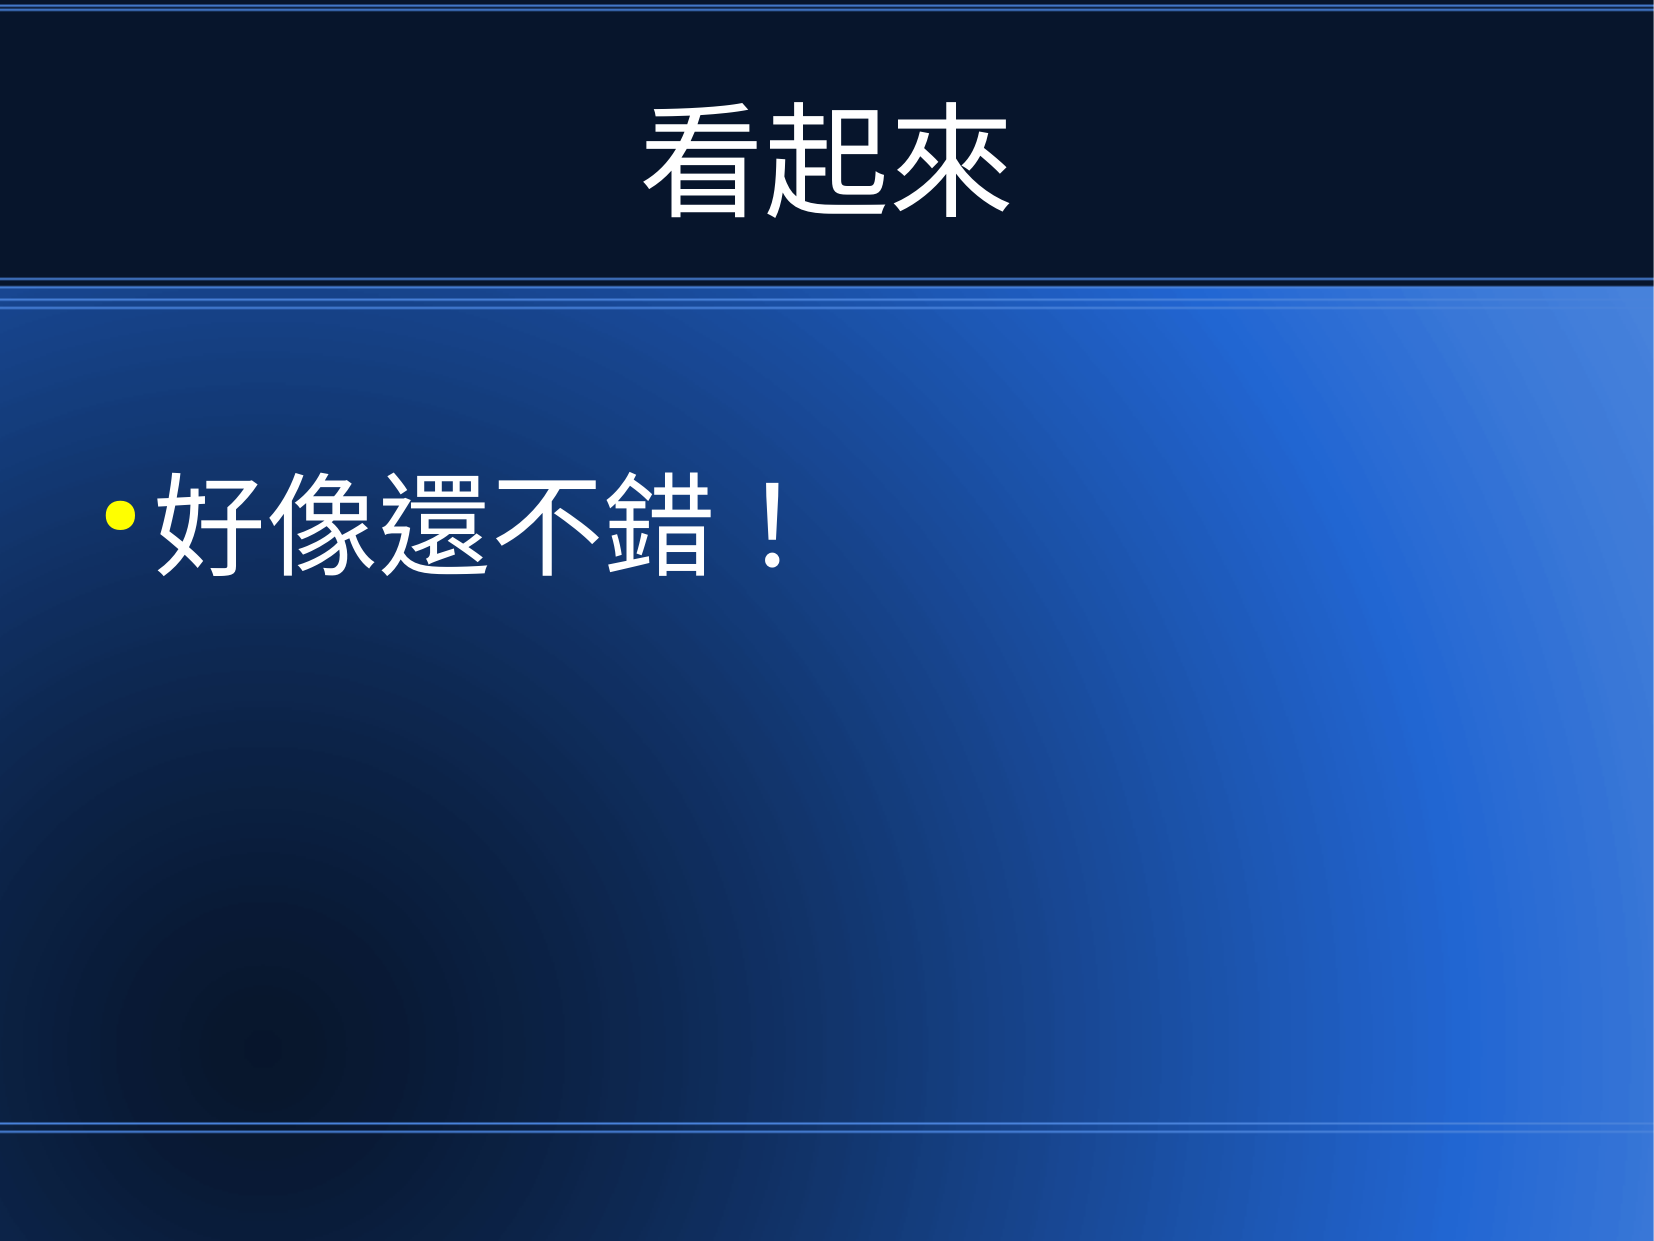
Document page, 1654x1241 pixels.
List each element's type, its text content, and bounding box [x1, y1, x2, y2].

picture [0, 0, 1654, 1241]
title 看起來 [82, 49, 1571, 257]
list 好像還不錯！ [82, 355, 1571, 1241]
